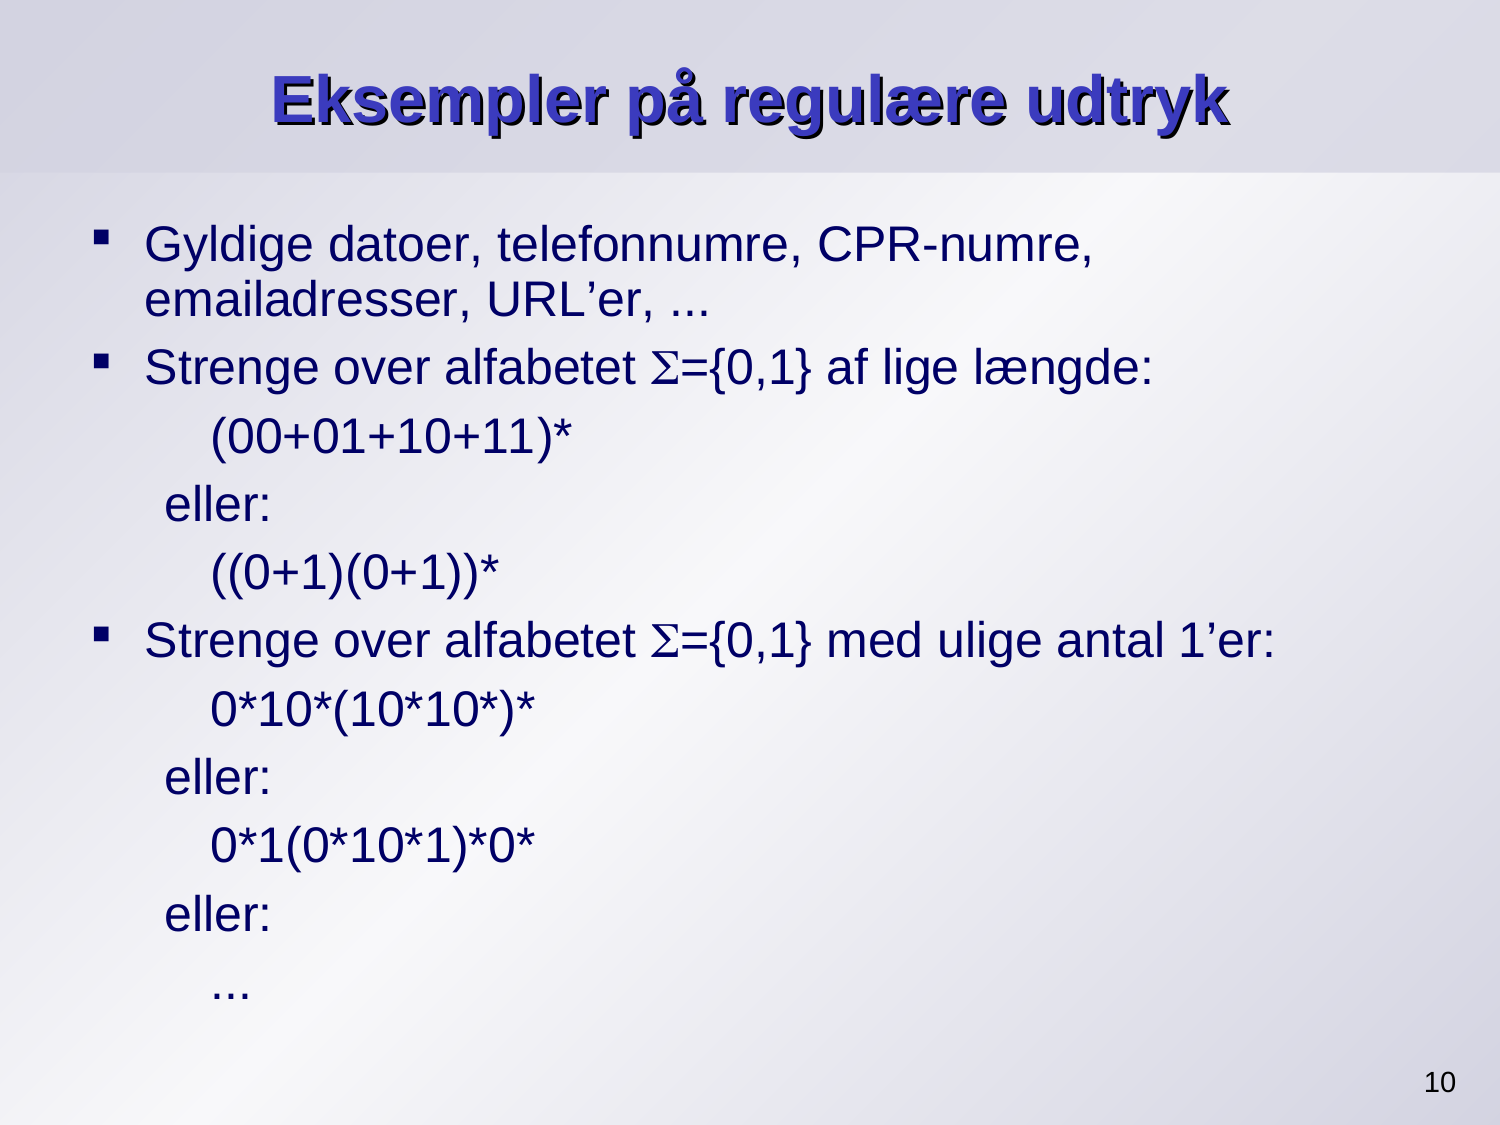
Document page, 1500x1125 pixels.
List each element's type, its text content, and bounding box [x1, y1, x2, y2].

title Eksempler på regulære udtryk [75, 24, 1426, 174]
list Gyldige datoer, telefonnumre, CPR-numre, emailadresser, URL’er, ... Strenge over alfabetet Σ={0,1} af lige længde: (00+01+10+11)* eller: ((0+1)(0+1))* Strenge over alfabetet Σ={0,1} med ulige antal 1’er: 0*10*(10*10*)* eller: 0*1(0*10*1)*0* eller: ... [75, 208, 1447, 1083]
